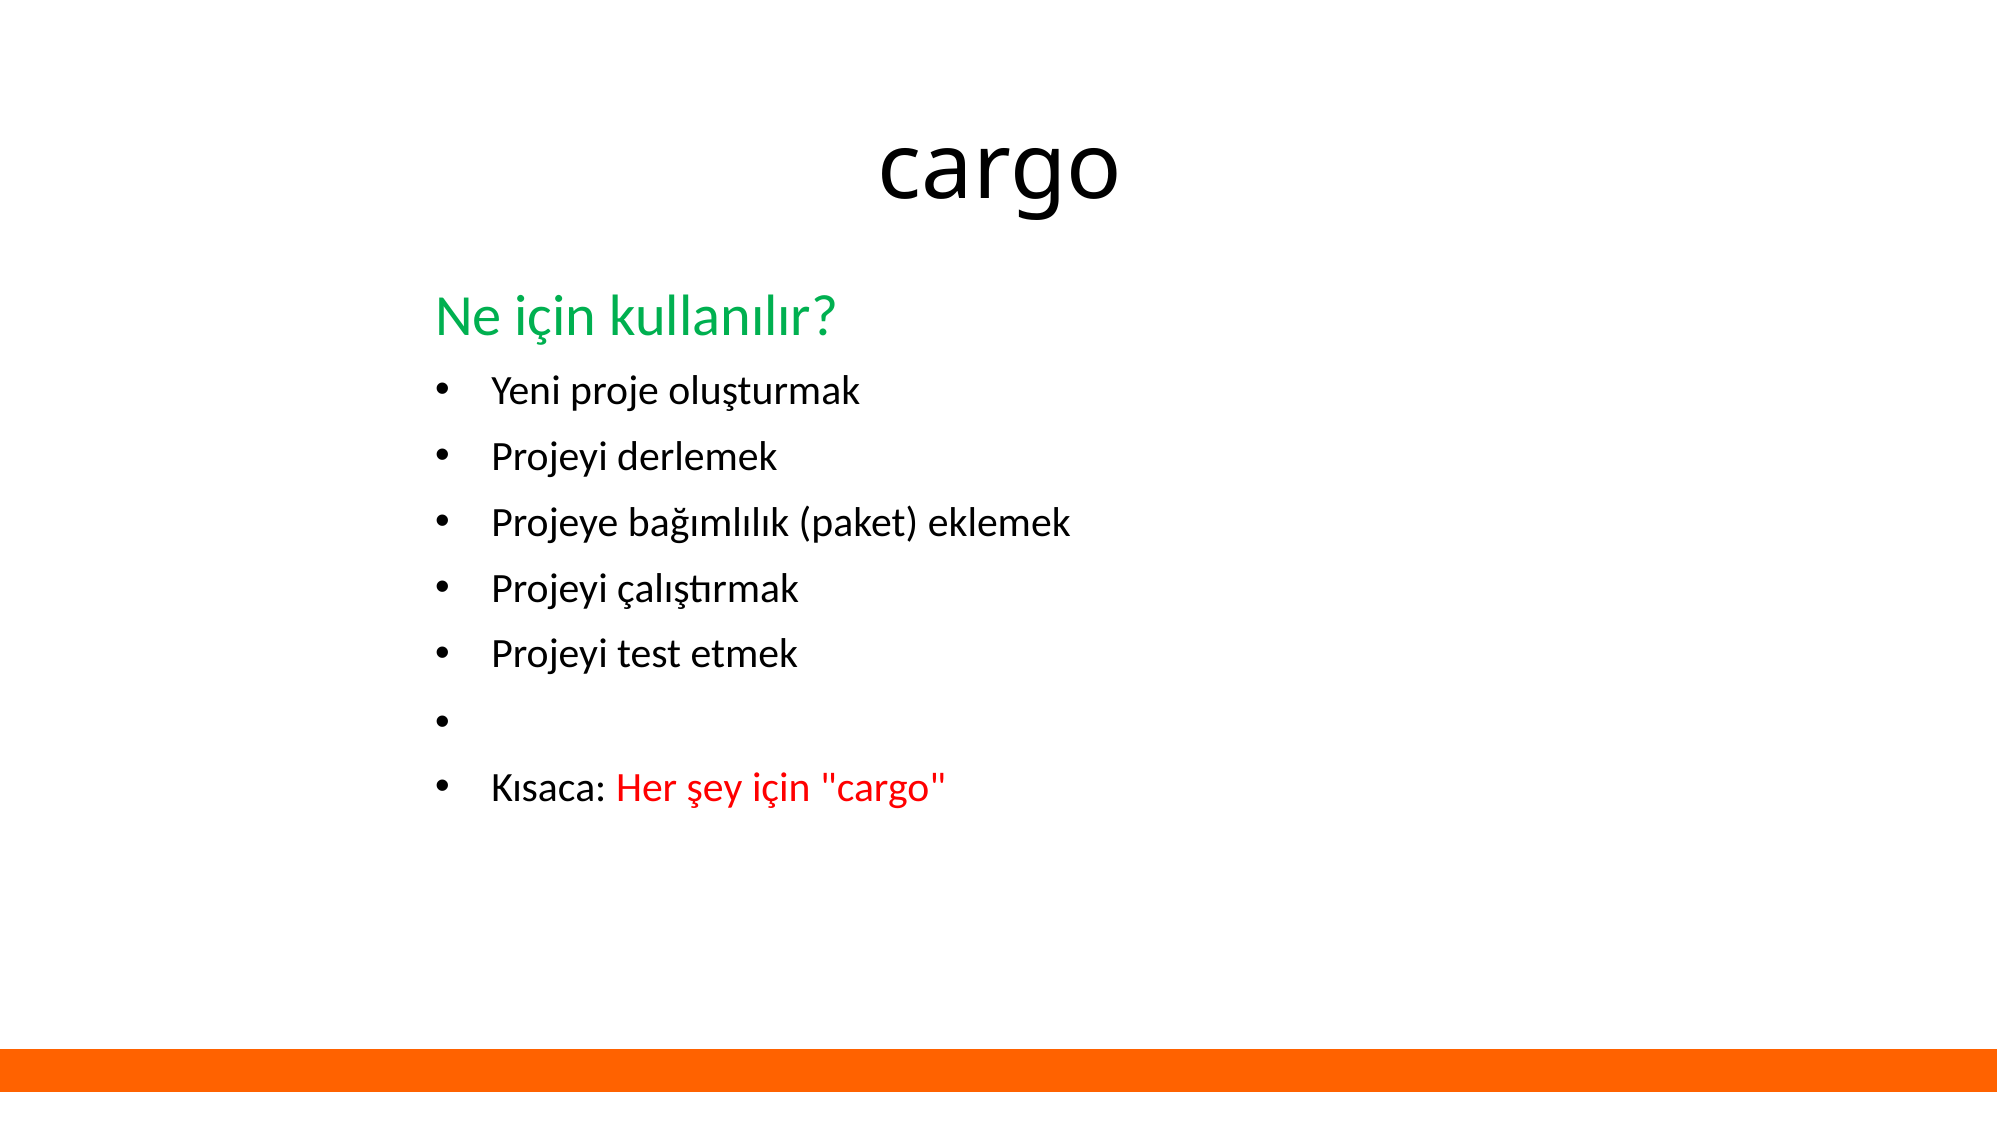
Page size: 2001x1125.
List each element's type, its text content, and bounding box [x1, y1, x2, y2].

text_box [0, 1049, 1997, 1092]
list Ne için kullanılır? Yeni proje oluşturmak Projeyi derlemek Projeye bağımlılık (paket) eklemek Projeyi çalıştırmak Projeyi test etmek Kısaca: Her şey için "cargo" [420, 277, 1579, 991]
title cargo [137, 59, 1863, 278]
